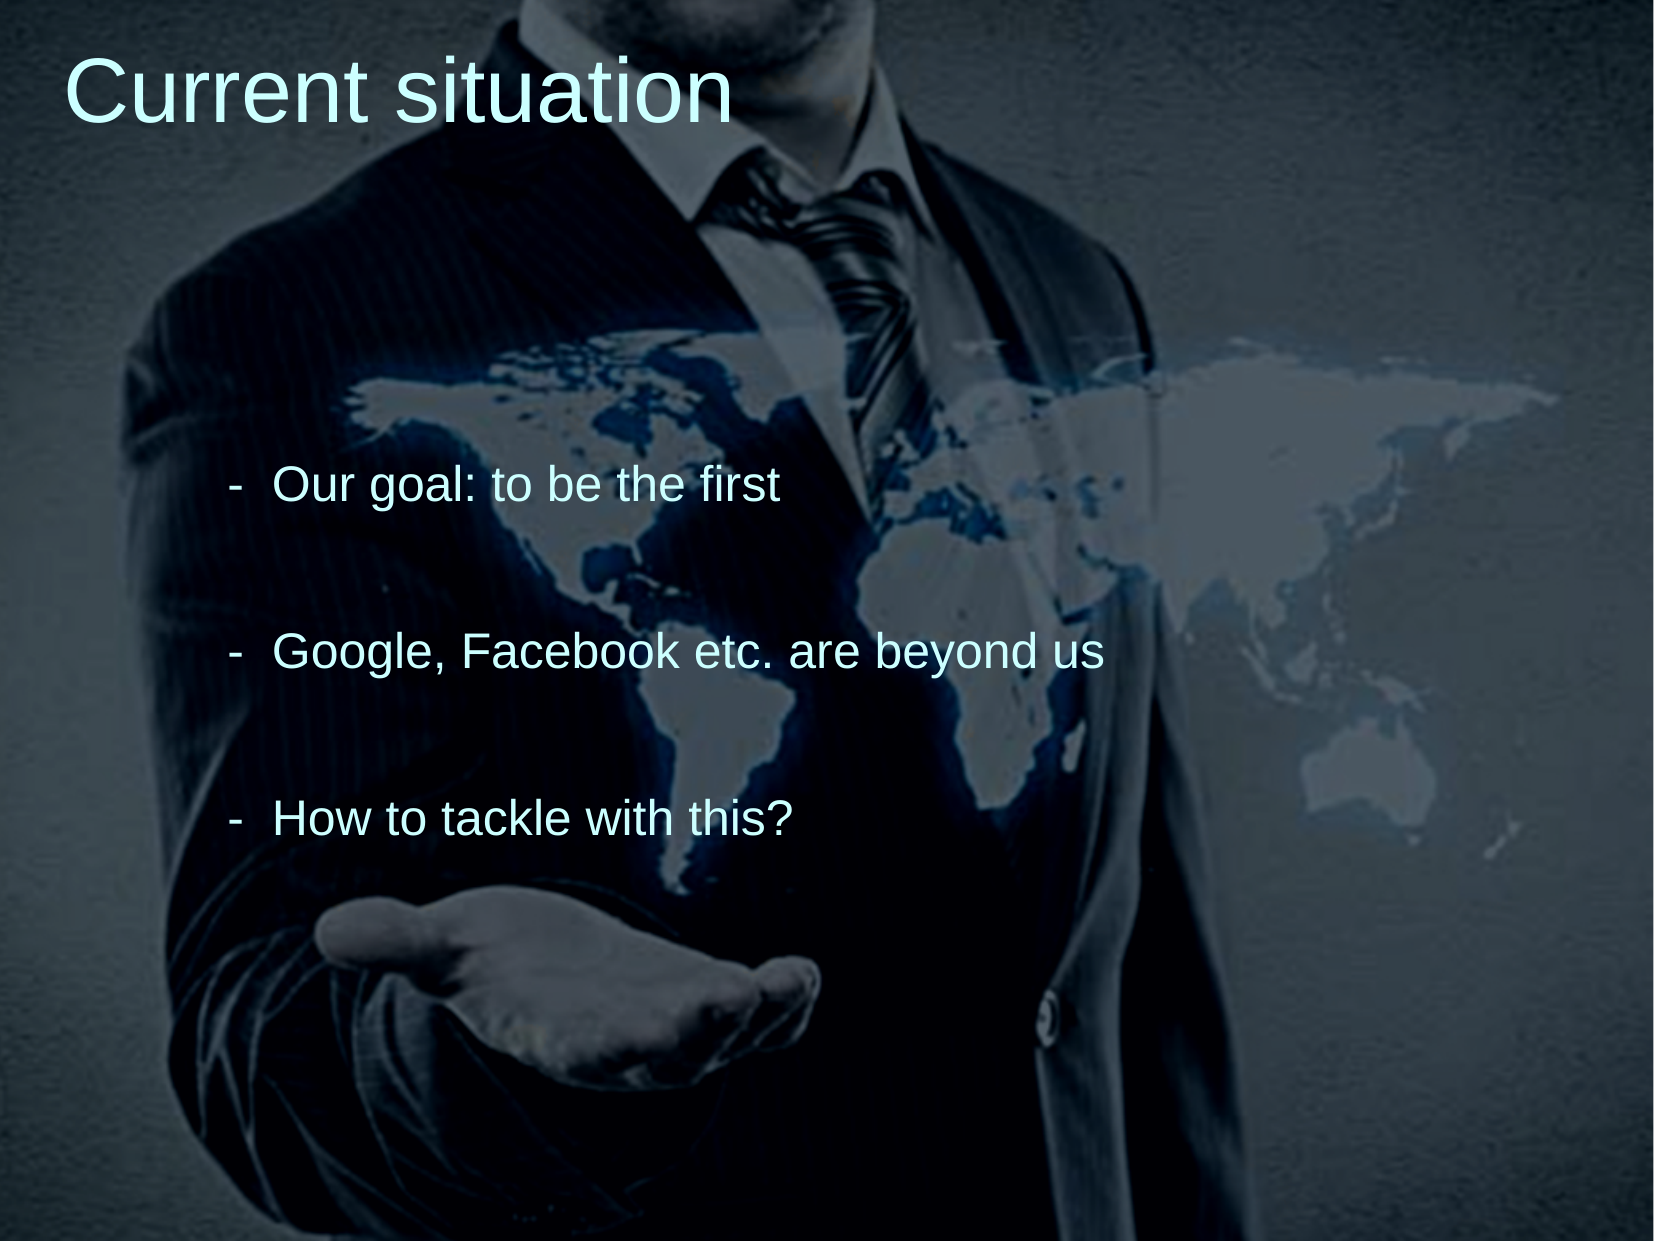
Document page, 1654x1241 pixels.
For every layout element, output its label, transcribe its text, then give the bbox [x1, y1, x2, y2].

title Current situation [0, 0, 934, 194]
text_box - Our goal: to be the first - Google, Facebook etc. are beyond us - How to tackle with this? [212, 448, 1477, 910]
picture [0, 0, 1654, 1241]
